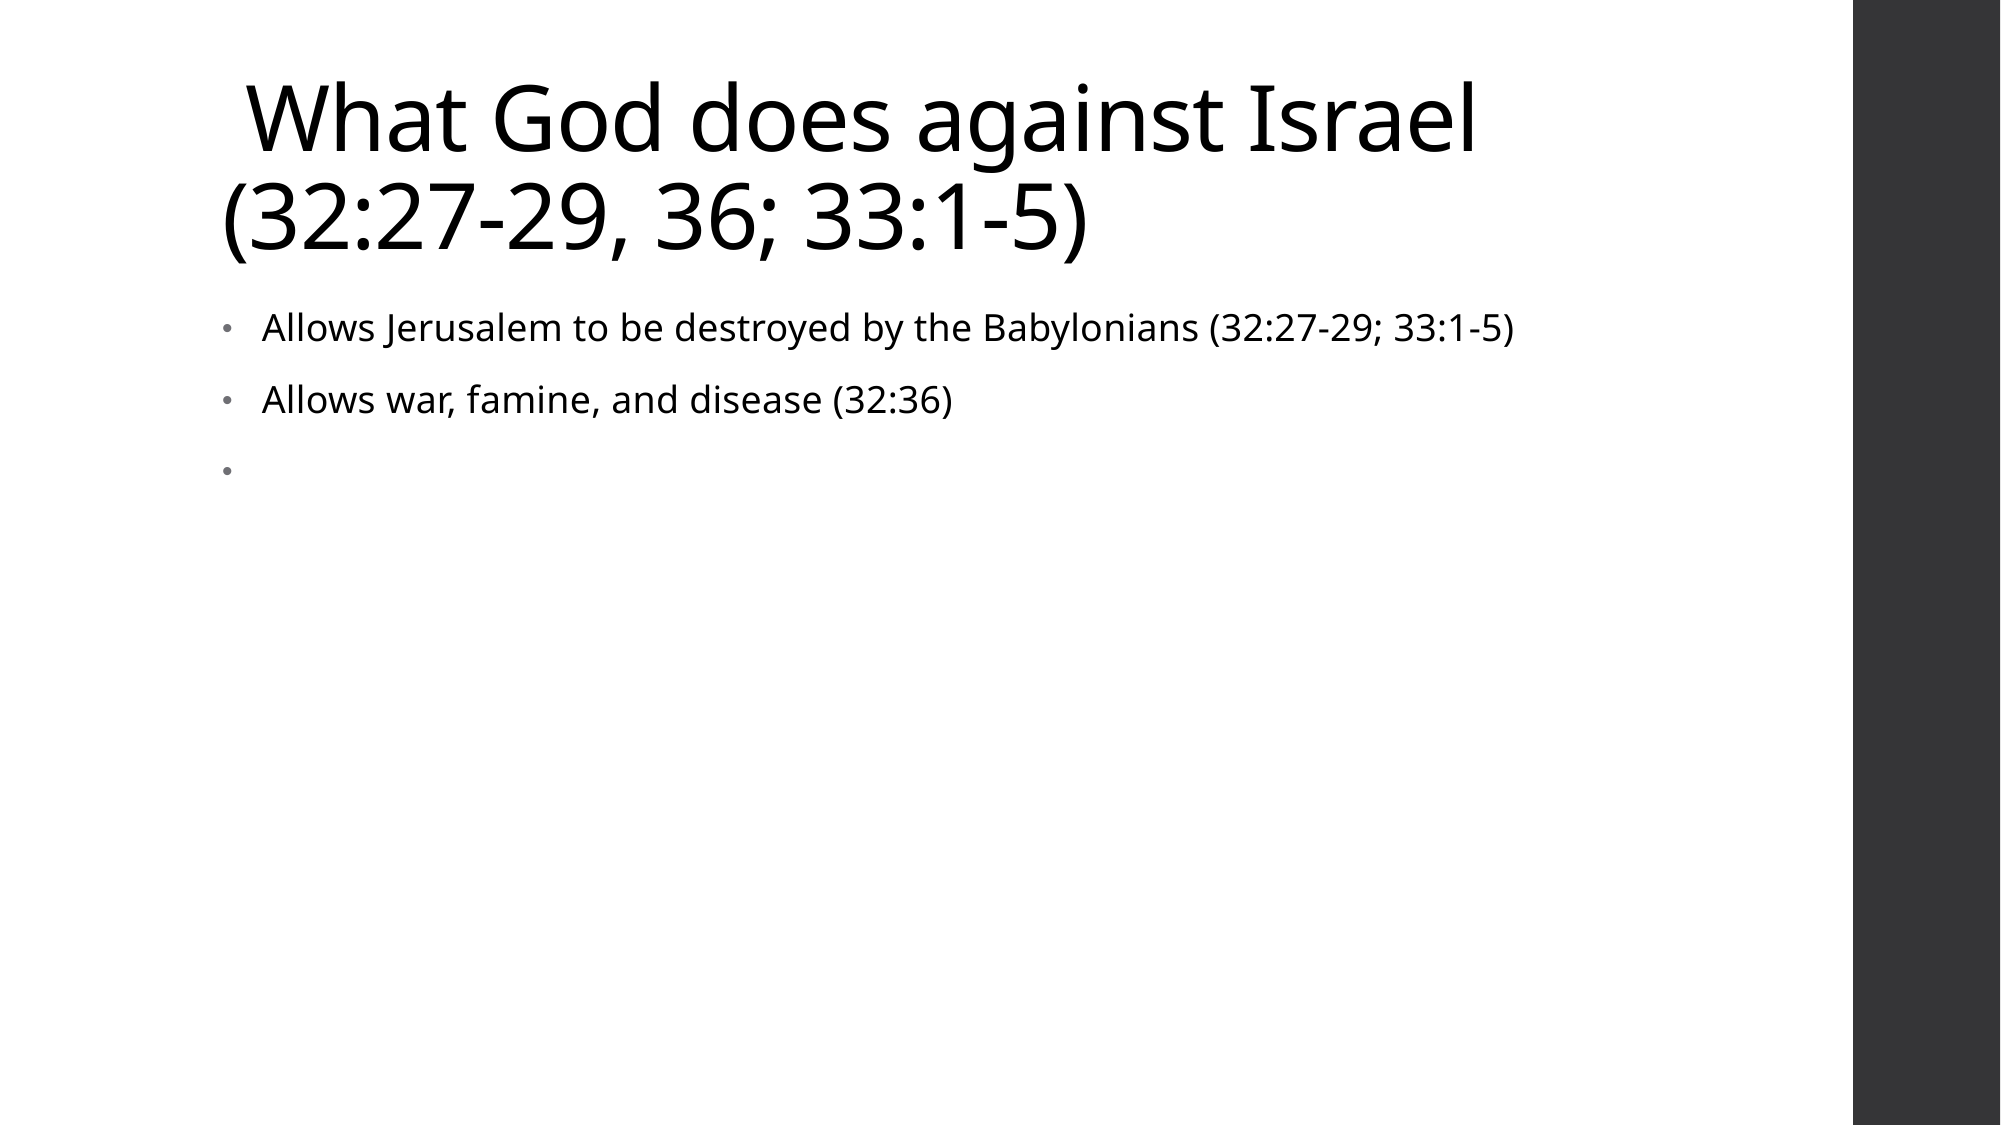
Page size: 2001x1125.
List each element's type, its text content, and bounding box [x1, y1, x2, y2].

title What God does against Israel (32:27-29, 36; 33:1-5) [206, 60, 1797, 278]
list Allows Jerusalem to be destroyed by the Babylonians (32:27-29; 33:1-5) Allows war, famine, and disease (32:36) [206, 299, 1617, 1014]
